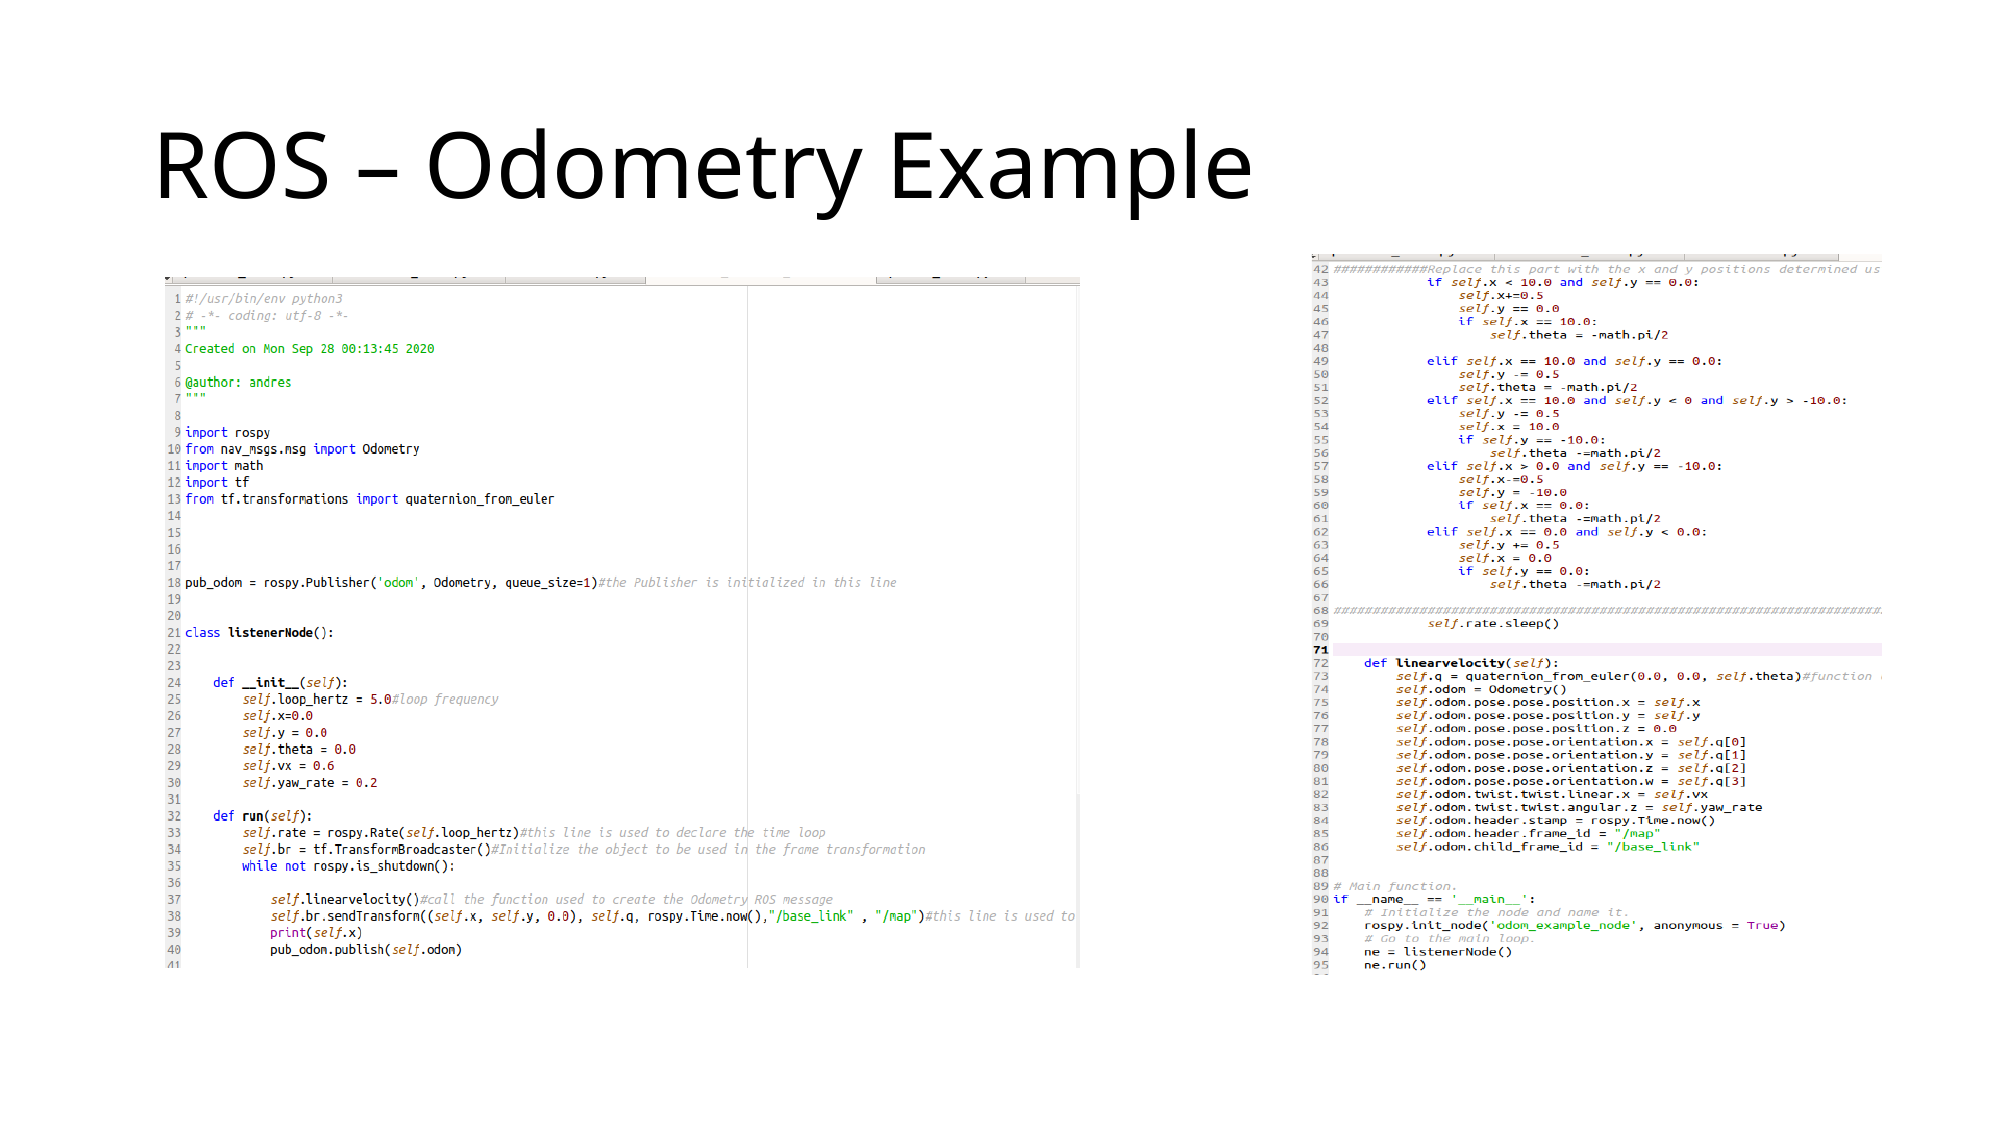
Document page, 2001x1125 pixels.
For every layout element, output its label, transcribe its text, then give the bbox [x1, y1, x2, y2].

title ROS – Odometry Example [137, 59, 1863, 278]
picture [1311, 254, 1882, 976]
picture [165, 277, 1081, 968]
